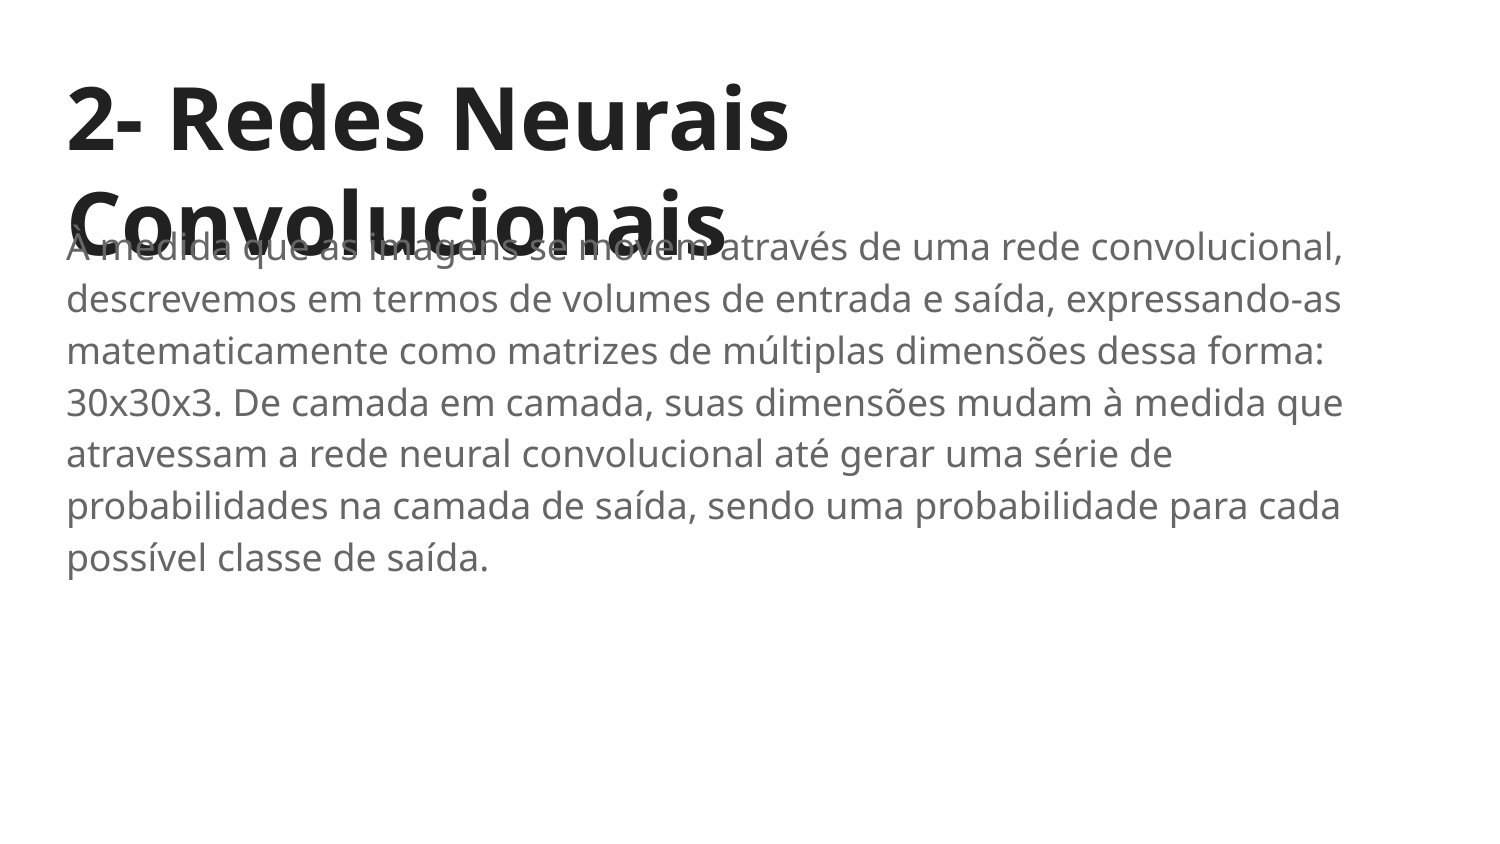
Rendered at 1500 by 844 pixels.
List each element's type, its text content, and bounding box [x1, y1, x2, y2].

title 2- Redes Neurais Convolucionais [51, 48, 1449, 180]
list À medida que as imagens se movem através de uma rede convolucional, descrevemos em termos de volumes de entrada e saída, expressando-as matematicamente como matrizes de múltiplas dimensões dessa forma: 30x30x3. De camada em camada, suas dimensões mudam à medida que atravessam a rede neural convolucional até gerar uma série de probabilidades na camada de saída, sendo uma probabilidade para cada possível classe de saída. [51, 201, 1449, 750]
